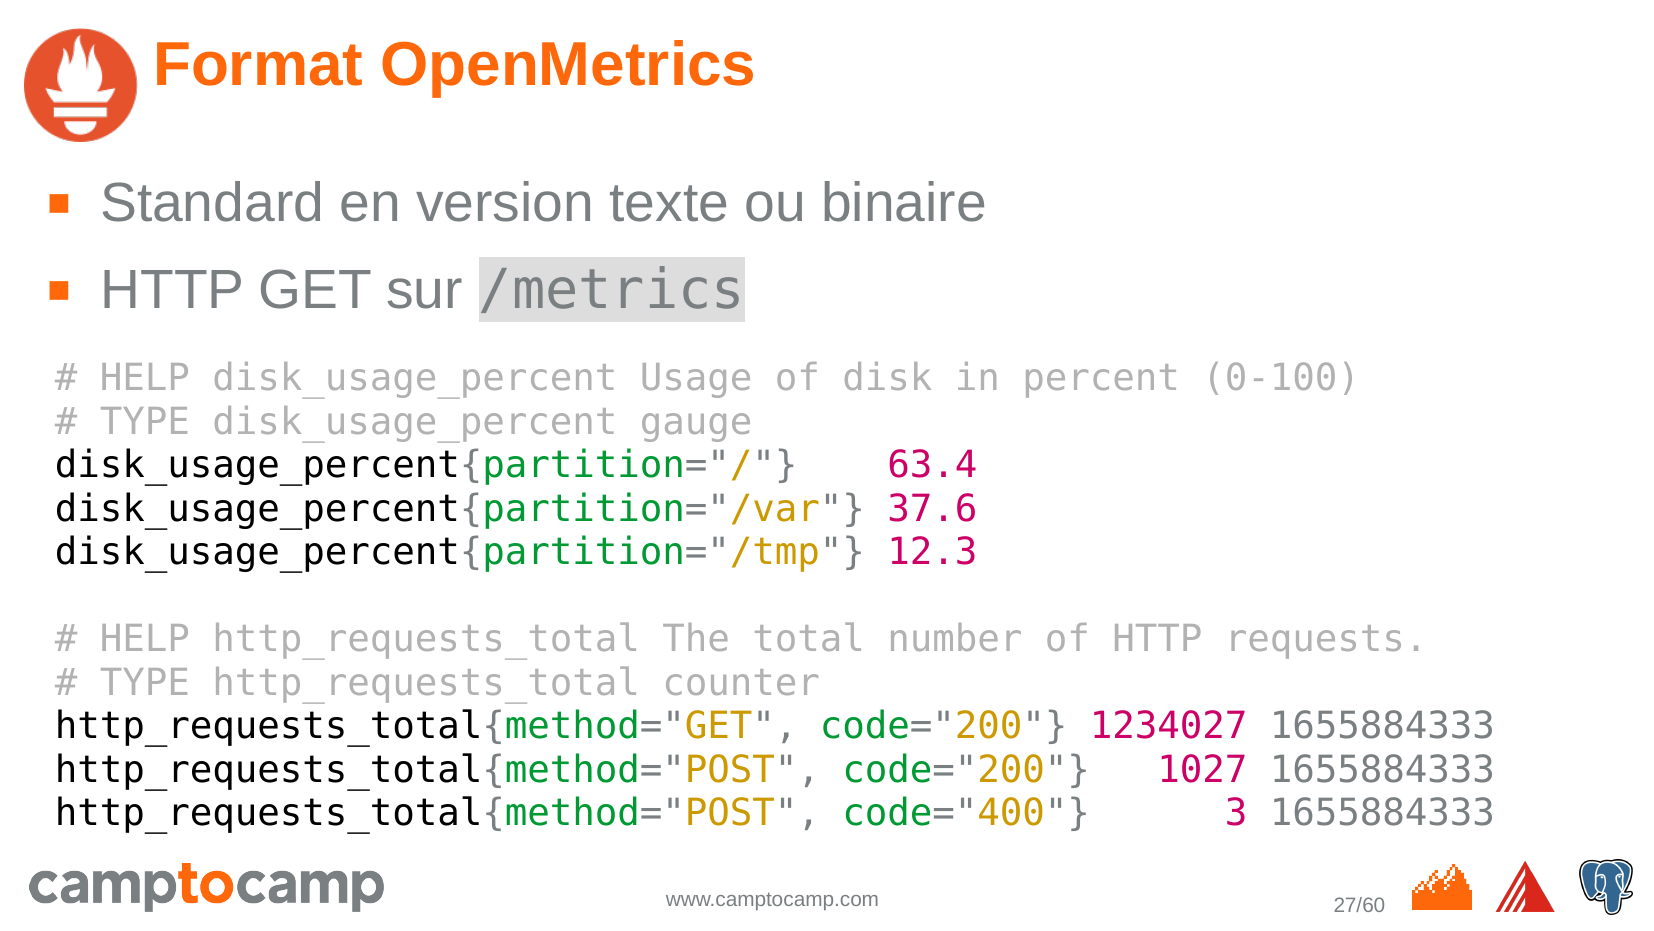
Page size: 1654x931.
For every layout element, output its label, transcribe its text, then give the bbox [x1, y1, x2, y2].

picture [1579, 859, 1633, 915]
picture [1412, 864, 1472, 910]
picture [29, 863, 384, 912]
picture [24, 28, 139, 142]
list Standard en version texte ou binaire HTTP GET sur /metrics [29, 171, 1625, 827]
picture [1495, 856, 1556, 917]
title Format OpenMetrics [153, 29, 1625, 156]
text_box # HELP disk_usage_percent Usage of disk in percent (0-100) # TYPE disk_usage_percent gauge disk_usage_percent{partition="/"} 63.4 disk_usage_percent{partition="/var"} 37.6 disk_usage_percent{partition="/tmp"} 12.3 # HELP http_requests_total The total number of HTTP requests. # TYPE http_requests_total counter http_requests_total{method="GET", code="200"} 1234027 1655884333 http_requests_total{method="POST", code="200"} 1027 1655884333 http_requests_total{method="POST", code="400"} 3 1655884333 [40, 348, 1510, 843]
